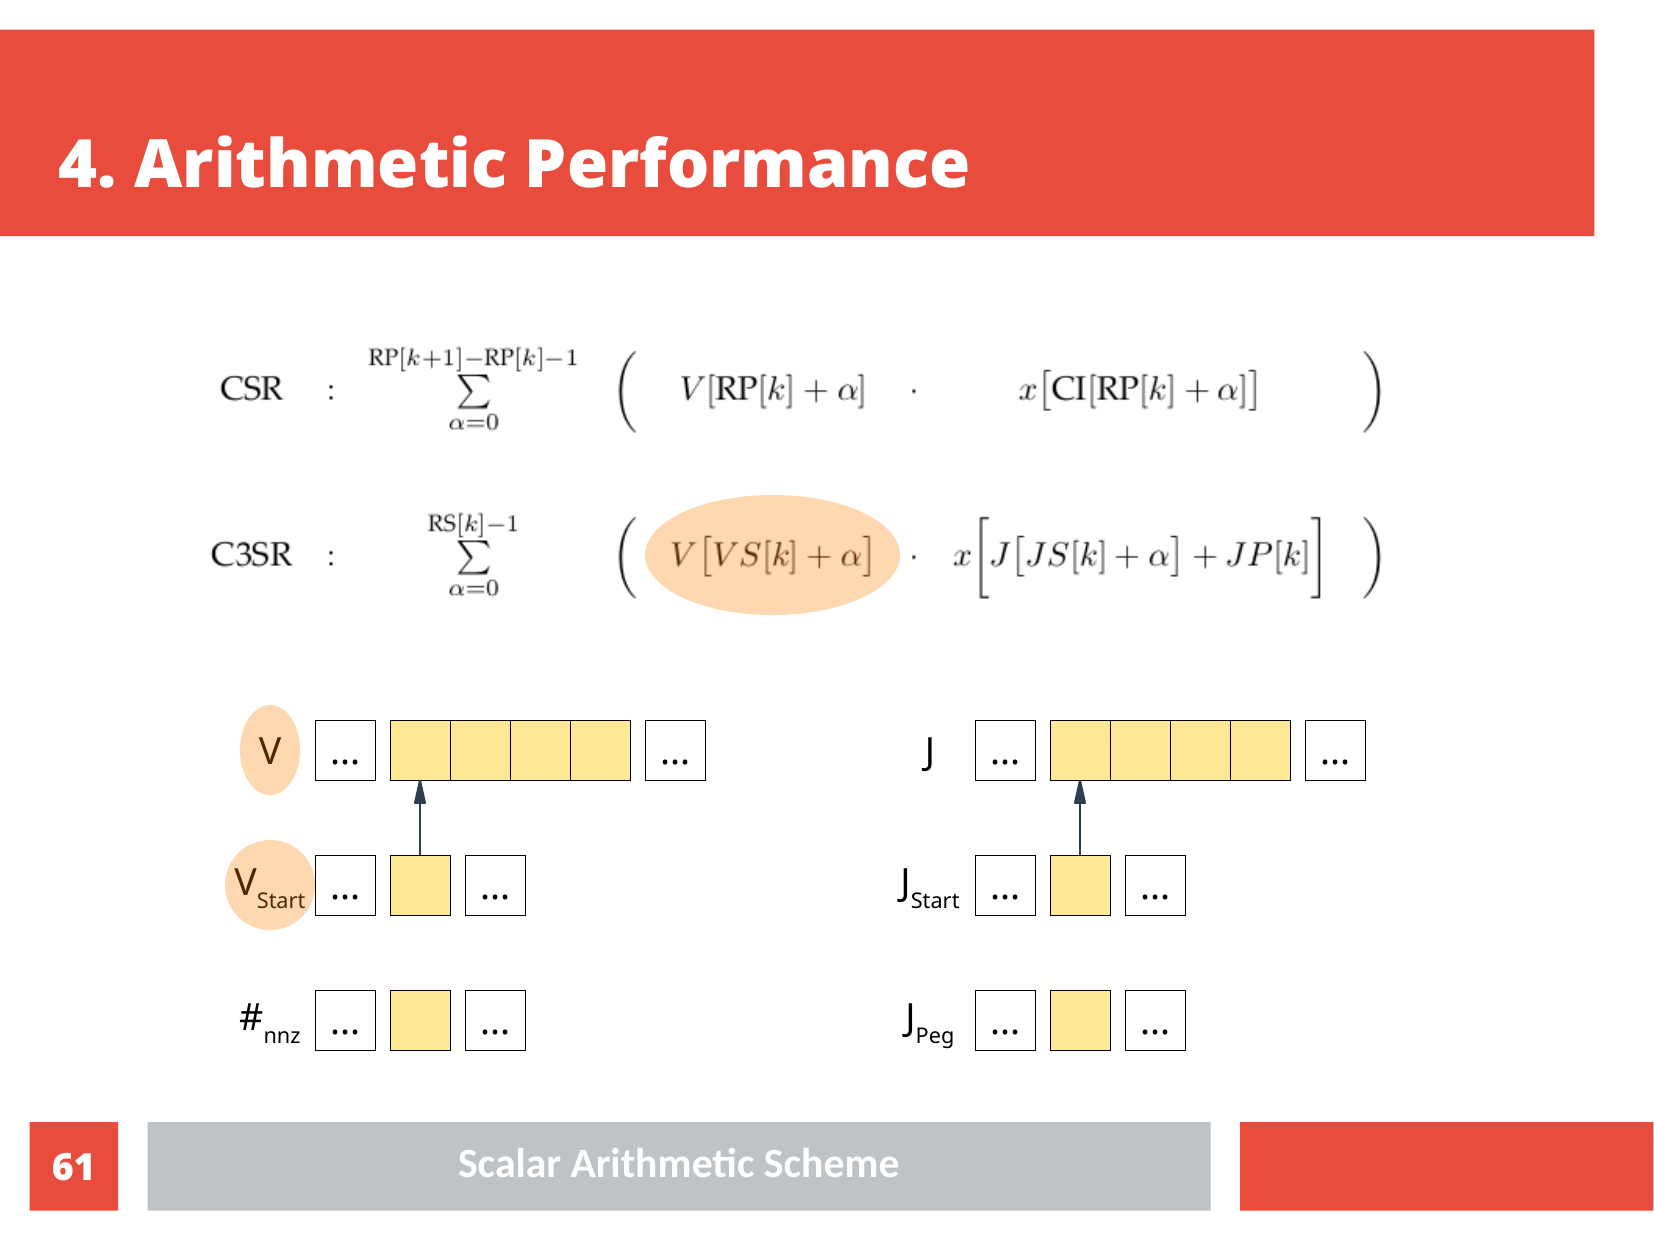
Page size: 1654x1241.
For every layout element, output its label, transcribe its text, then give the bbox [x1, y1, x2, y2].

picture [150, 306, 1422, 631]
text_box ... [465, 855, 526, 916]
text_box J [900, 720, 961, 781]
text_box ... [975, 720, 1036, 781]
text_box [390, 990, 451, 1051]
text_box [1050, 855, 1111, 916]
text_box [1050, 720, 1291, 781]
text_box [1050, 990, 1111, 1051]
text_box V [293, 720, 301, 748]
text_box ... [315, 720, 376, 781]
title 4. Arithmetic Performance [59, 59, 1595, 207]
text_box V [240, 762, 247, 781]
text_box [390, 720, 631, 781]
text_box V [240, 720, 247, 738]
text_box [390, 855, 451, 916]
text_box [225, 840, 316, 931]
text_box [645, 495, 901, 616]
text_box Scalar Arithmetic Scheme [150, 1125, 1208, 1210]
text_box JPeg [900, 990, 961, 1051]
text_box ... [465, 990, 526, 1051]
text_box ... [975, 855, 1036, 916]
text_box ... [1305, 720, 1366, 781]
text_box JStart [900, 855, 961, 916]
text_box ... [645, 720, 706, 781]
text_box #nnz [240, 990, 301, 1051]
text_box ... [1125, 855, 1186, 916]
text_box ... [315, 855, 376, 916]
text_box [240, 705, 301, 796]
text_box ... [315, 990, 376, 1051]
text_box ... [975, 990, 1036, 1051]
text_box V [293, 753, 301, 781]
text_box ... [1125, 990, 1186, 1051]
